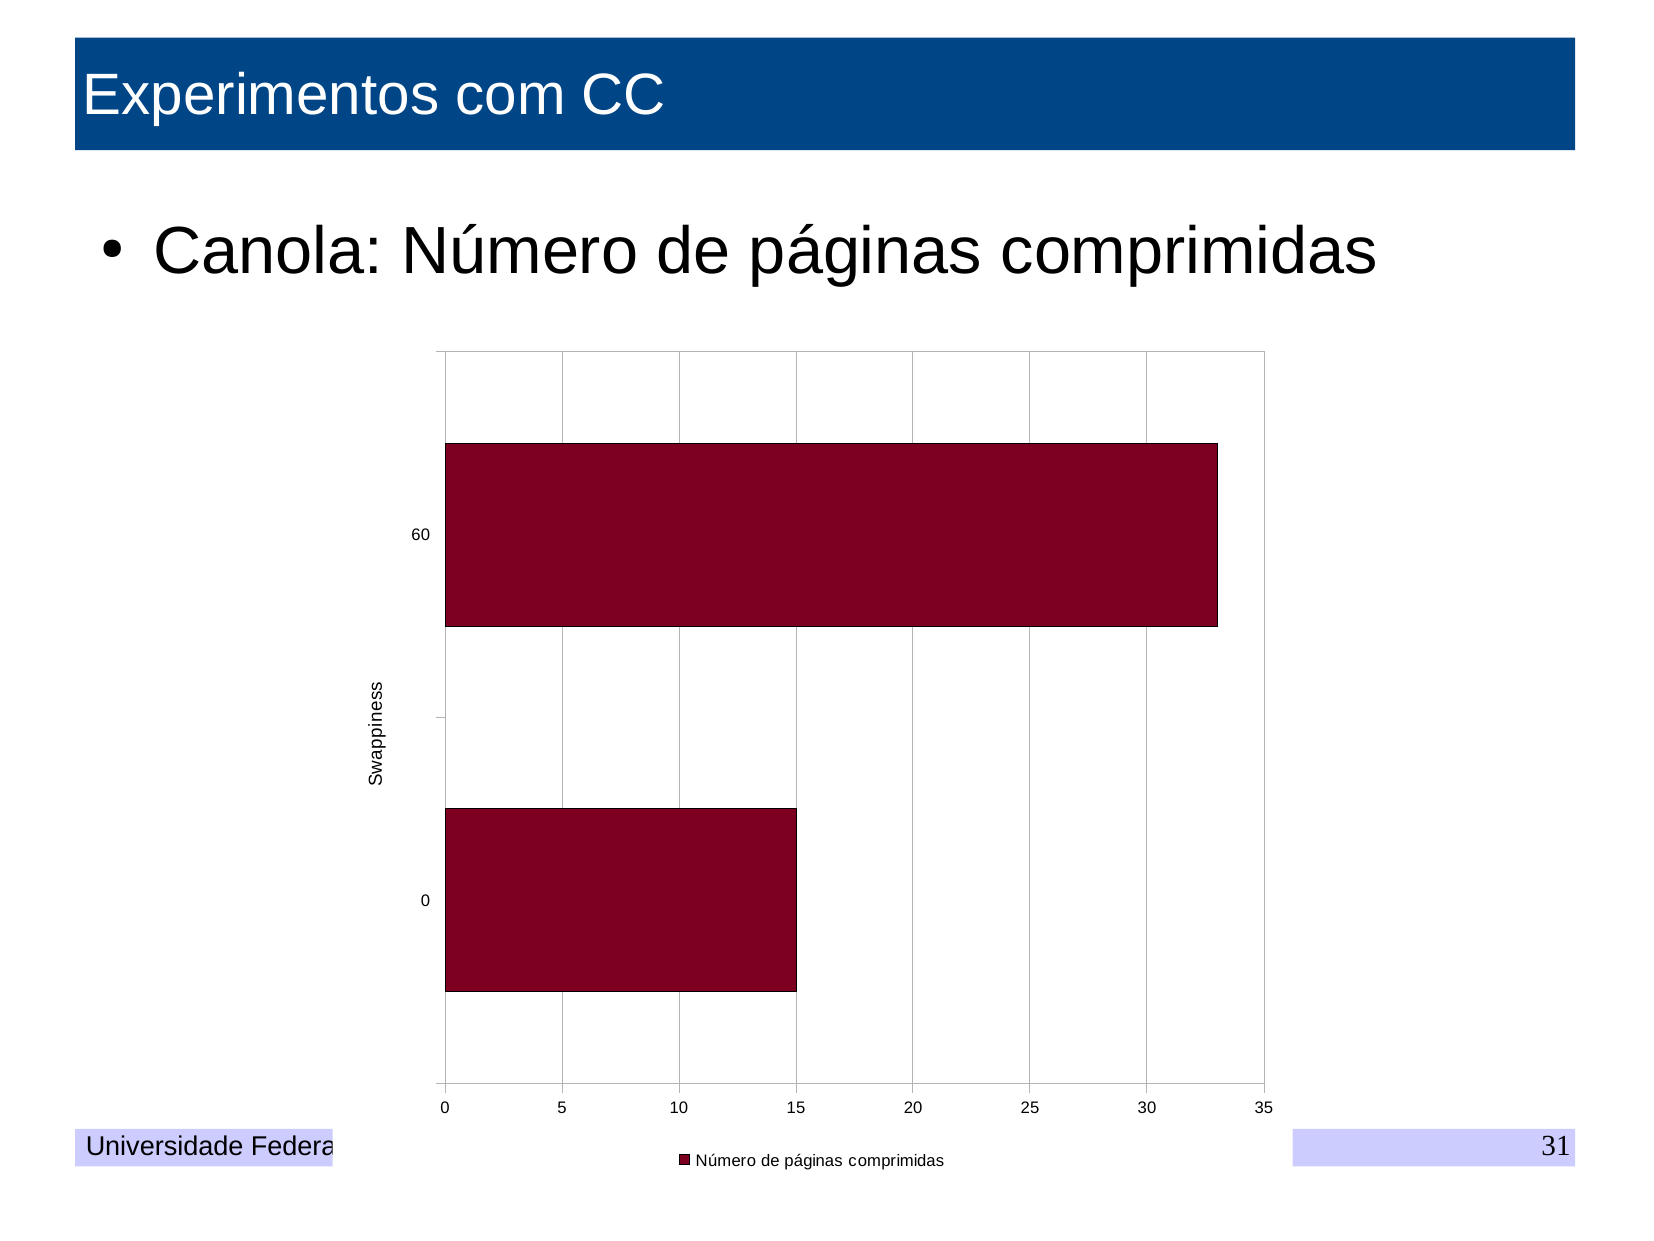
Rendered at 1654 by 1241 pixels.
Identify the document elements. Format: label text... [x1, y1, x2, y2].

chart [332, 335, 1293, 1176]
list Canola: Número de páginas comprimidas [82, 213, 1571, 1032]
title Experimentos com CC [82, 43, 1571, 145]
